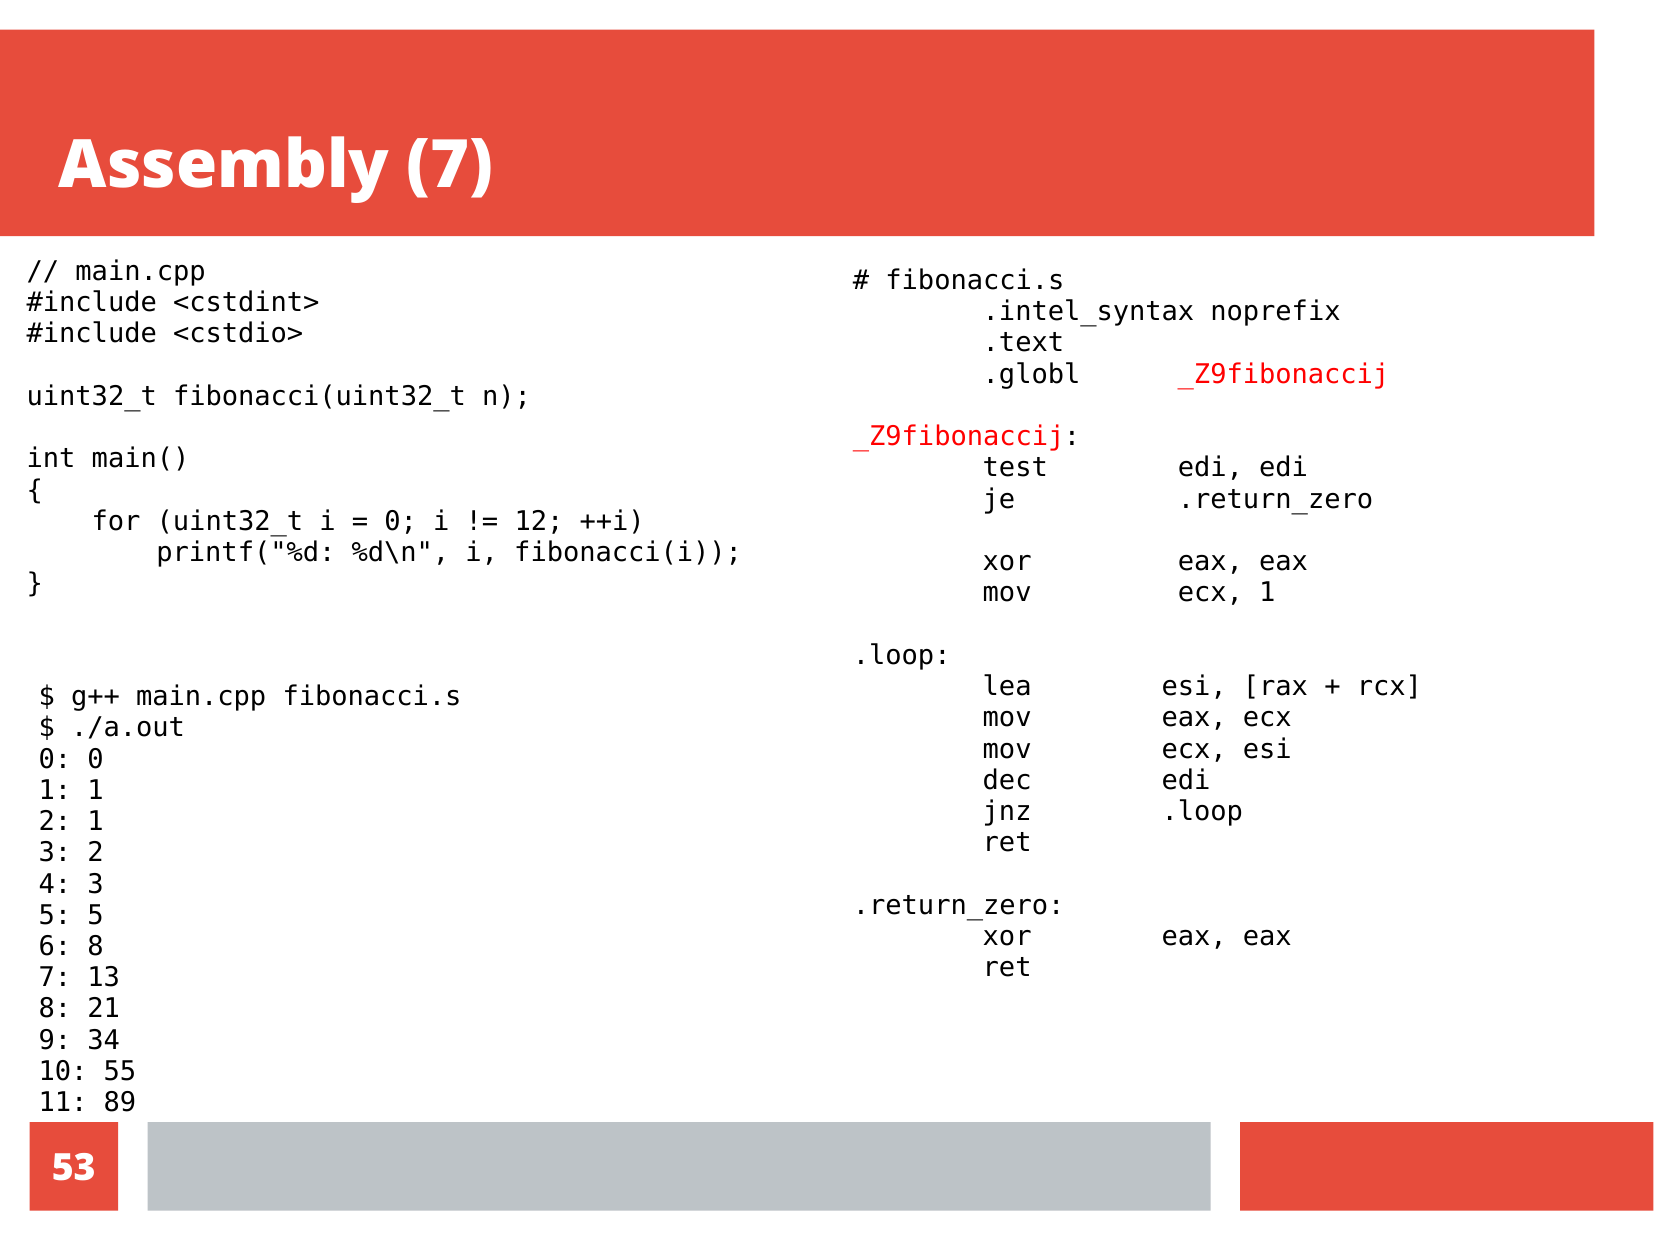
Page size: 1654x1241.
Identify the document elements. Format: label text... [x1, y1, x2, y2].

text_box # fibonacci.s .intel_syntax noprefix .text .globl _Z9fibonaccij _Z9fibonaccij: test edi, edi je .return_zero xor eax, eax mov ecx, 1 .loop: lea esi, [rax + rcx] mov eax, ecx mov ecx, esi dec edi jnz .loop ret .return_zero: xor eax, eax ret [838, 257, 1607, 1040]
text_box $ g++ main.cpp fibonacci.s $ ./a.out 0: 0 1: 1 2: 1 3: 2 4: 3 5: 5 6: 8 7: 13 8: 21 9: 34 10: 55 11: 89 [23, 673, 650, 1134]
title Assembly (7) [59, 59, 1595, 207]
text_box // main.cpp #include <cstdint> #include <cstdio> uint32_t fibonacci(uint32_t n); int main() { for (uint32_t i = 0; i != 12; ++i) printf("%d: %d\n", i, fibonacci(i)); } [11, 248, 780, 792]
